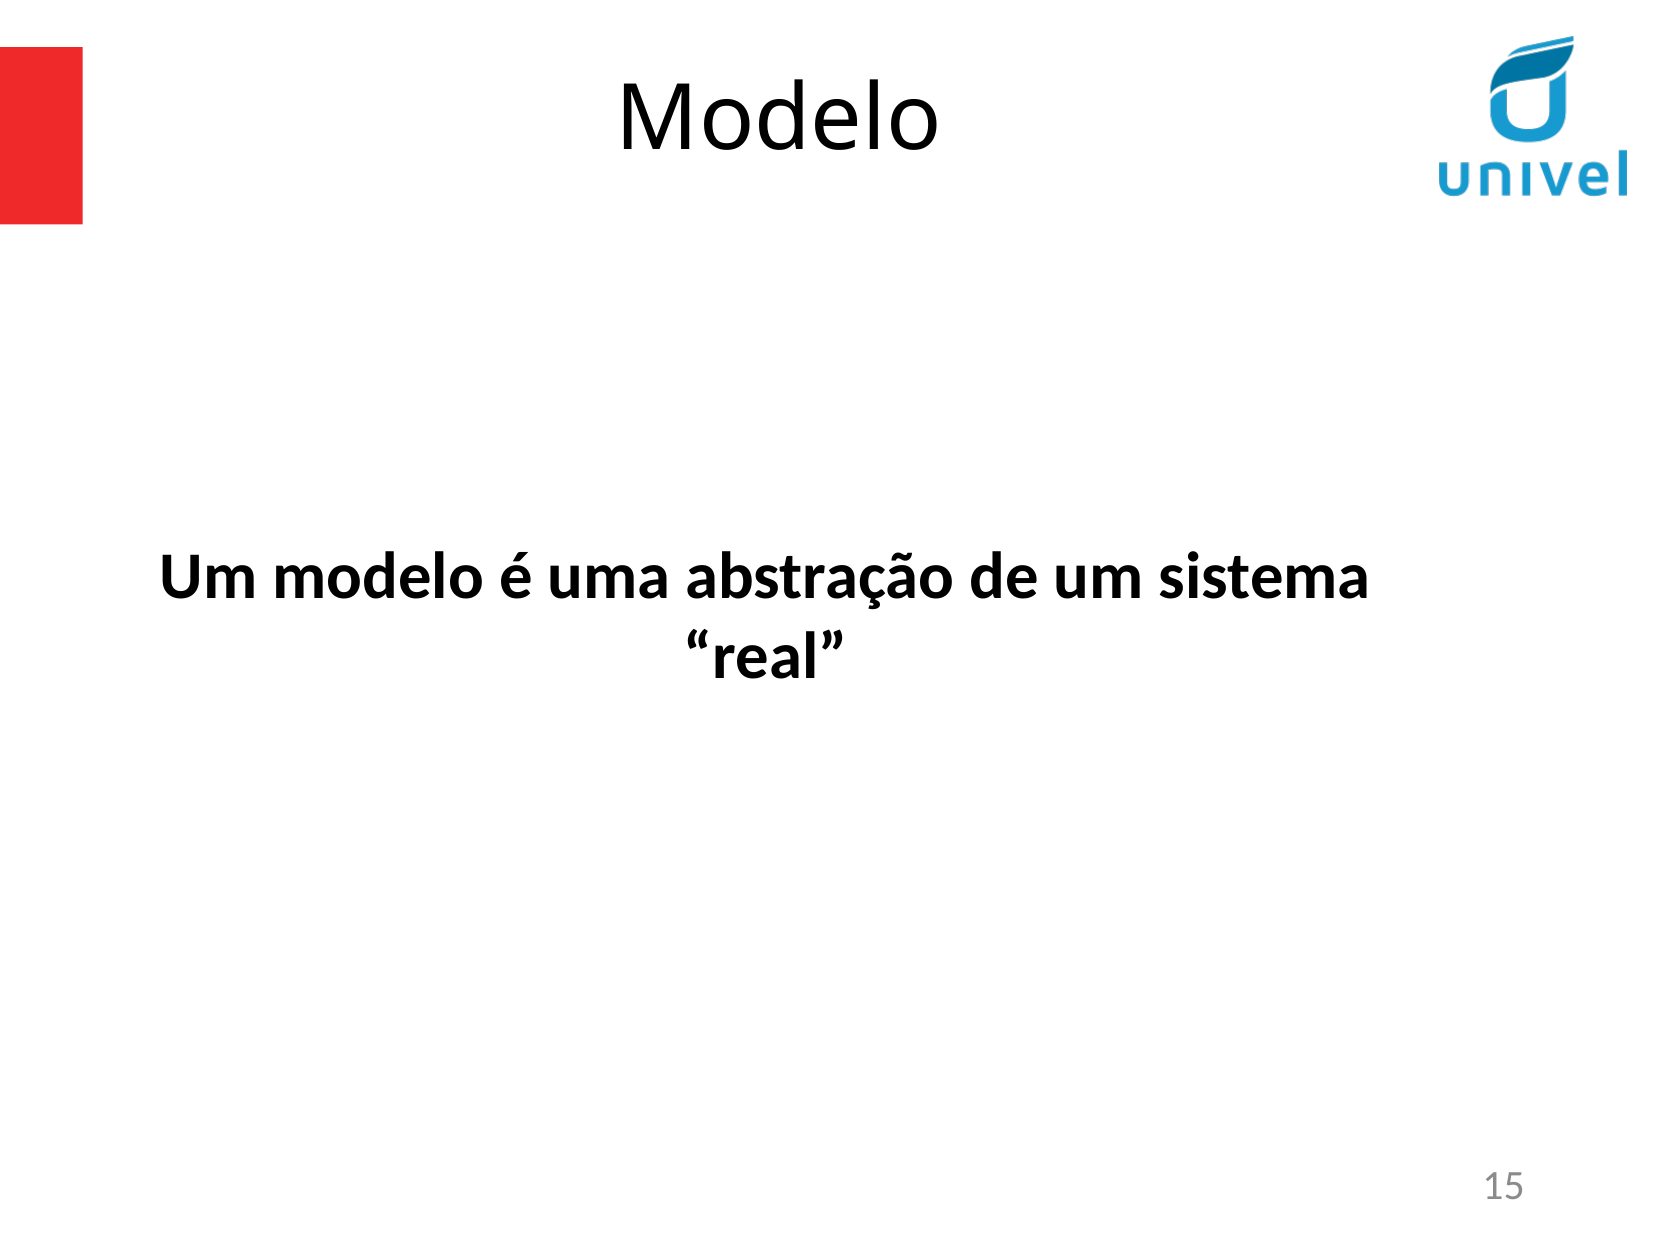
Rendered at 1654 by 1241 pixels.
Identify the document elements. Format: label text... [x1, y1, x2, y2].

slide_number <número> [1167, 1149, 1540, 1216]
picture [1492, 15, 1634, 217]
title Modelo [65, 0, 1492, 240]
text_box Um modelo é uma abstração de um sistema “real” [65, 524, 1466, 699]
